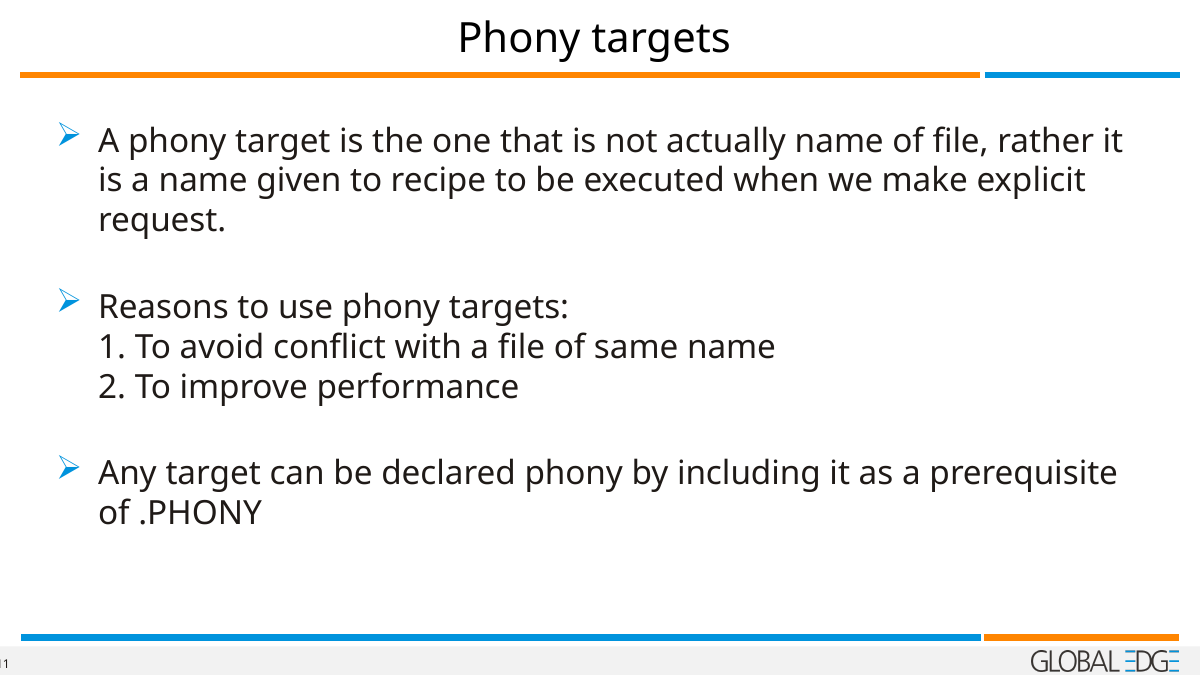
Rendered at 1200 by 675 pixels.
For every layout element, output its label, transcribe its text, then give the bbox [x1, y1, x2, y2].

list A phony target is the one that is not actually name of file, rather it is a name given to recipe to be executed when we make explicit request. Reasons to use phony targets: 1. To avoid conflict with a file of same name 2. To improve performance Any target can be declared phony by including it as a prerequisite of .PHONY [44, 113, 1156, 628]
picture [1031, 650, 1179, 672]
title Phony targets [56, 6, 1132, 66]
